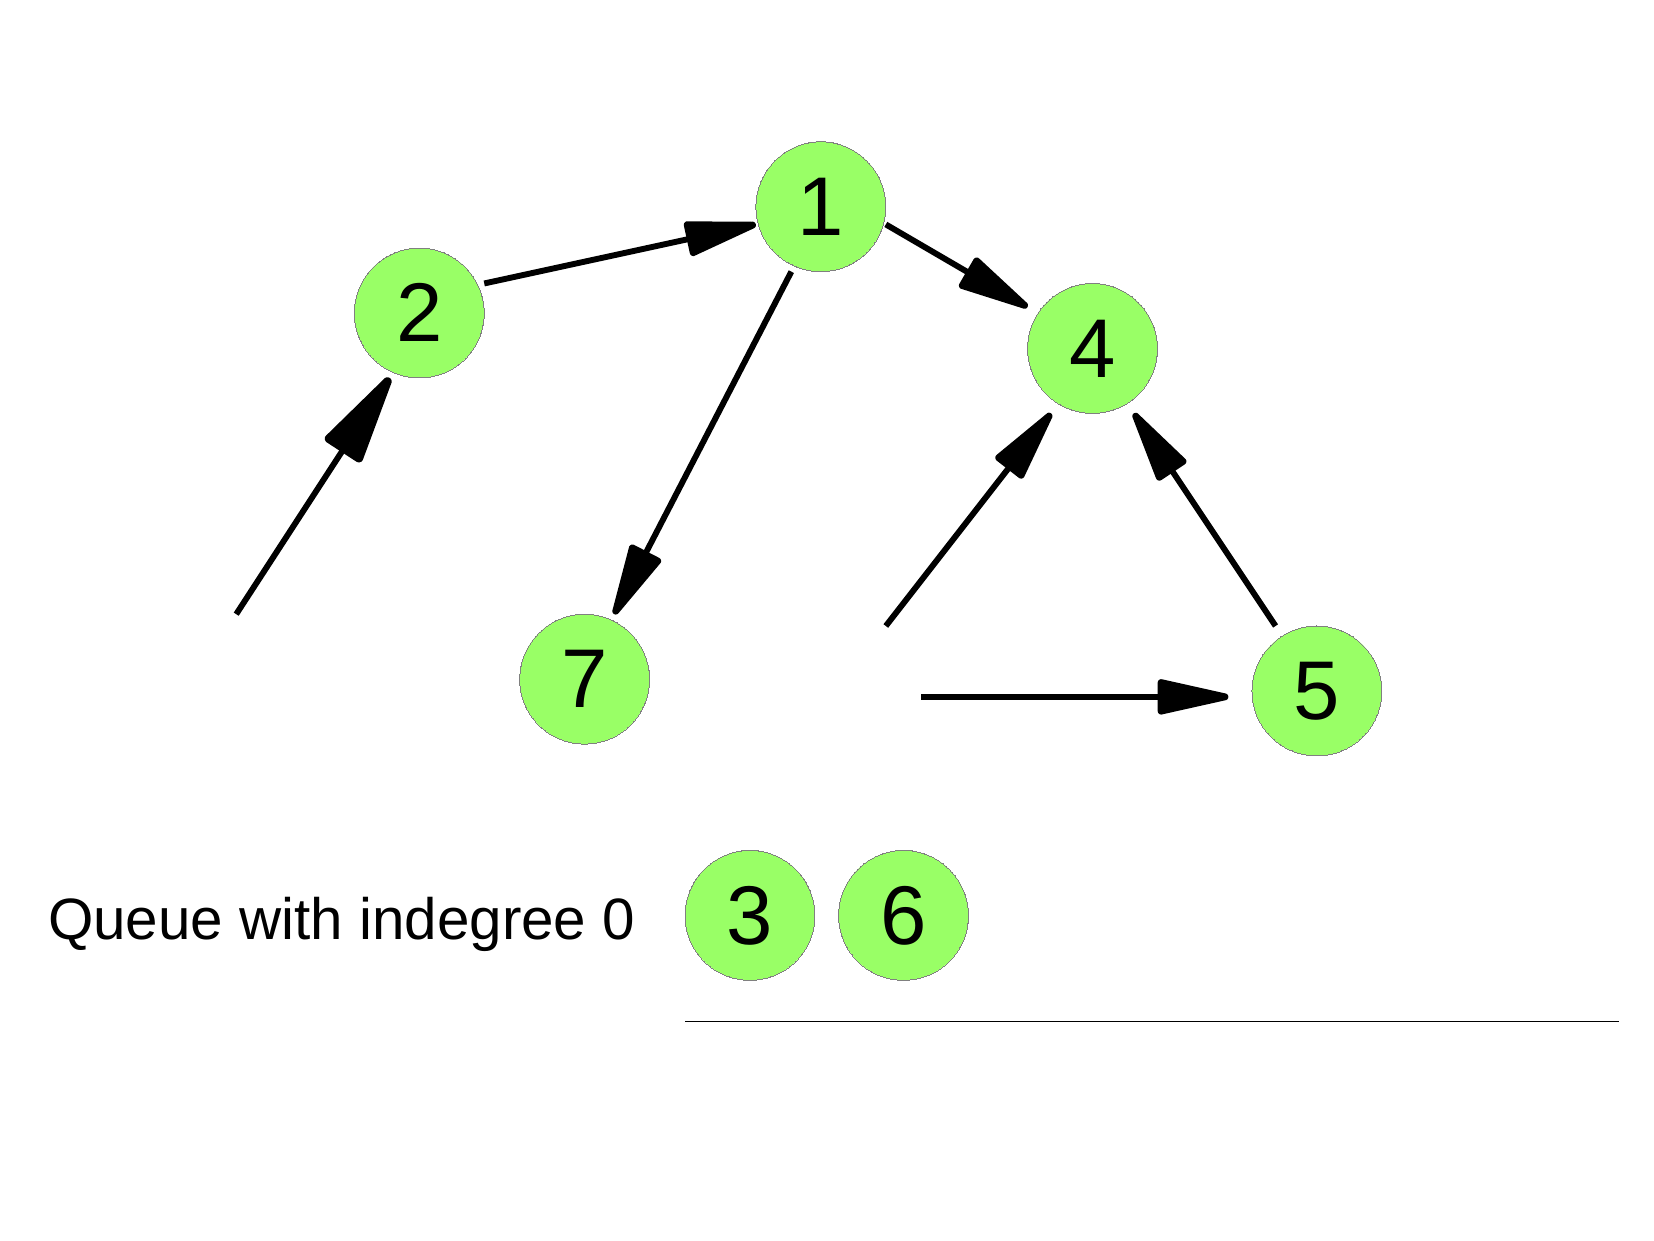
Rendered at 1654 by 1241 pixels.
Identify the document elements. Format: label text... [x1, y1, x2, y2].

text_box Queue with indegree 0 [33, 879, 650, 960]
text_box 6 [838, 850, 969, 981]
text_box 4 [1027, 283, 1158, 414]
text_box 3 [685, 850, 815, 981]
text_box 1 [755, 141, 886, 272]
text_box 5 [1251, 625, 1382, 756]
text_box 7 [519, 614, 650, 745]
text_box 2 [354, 248, 485, 378]
